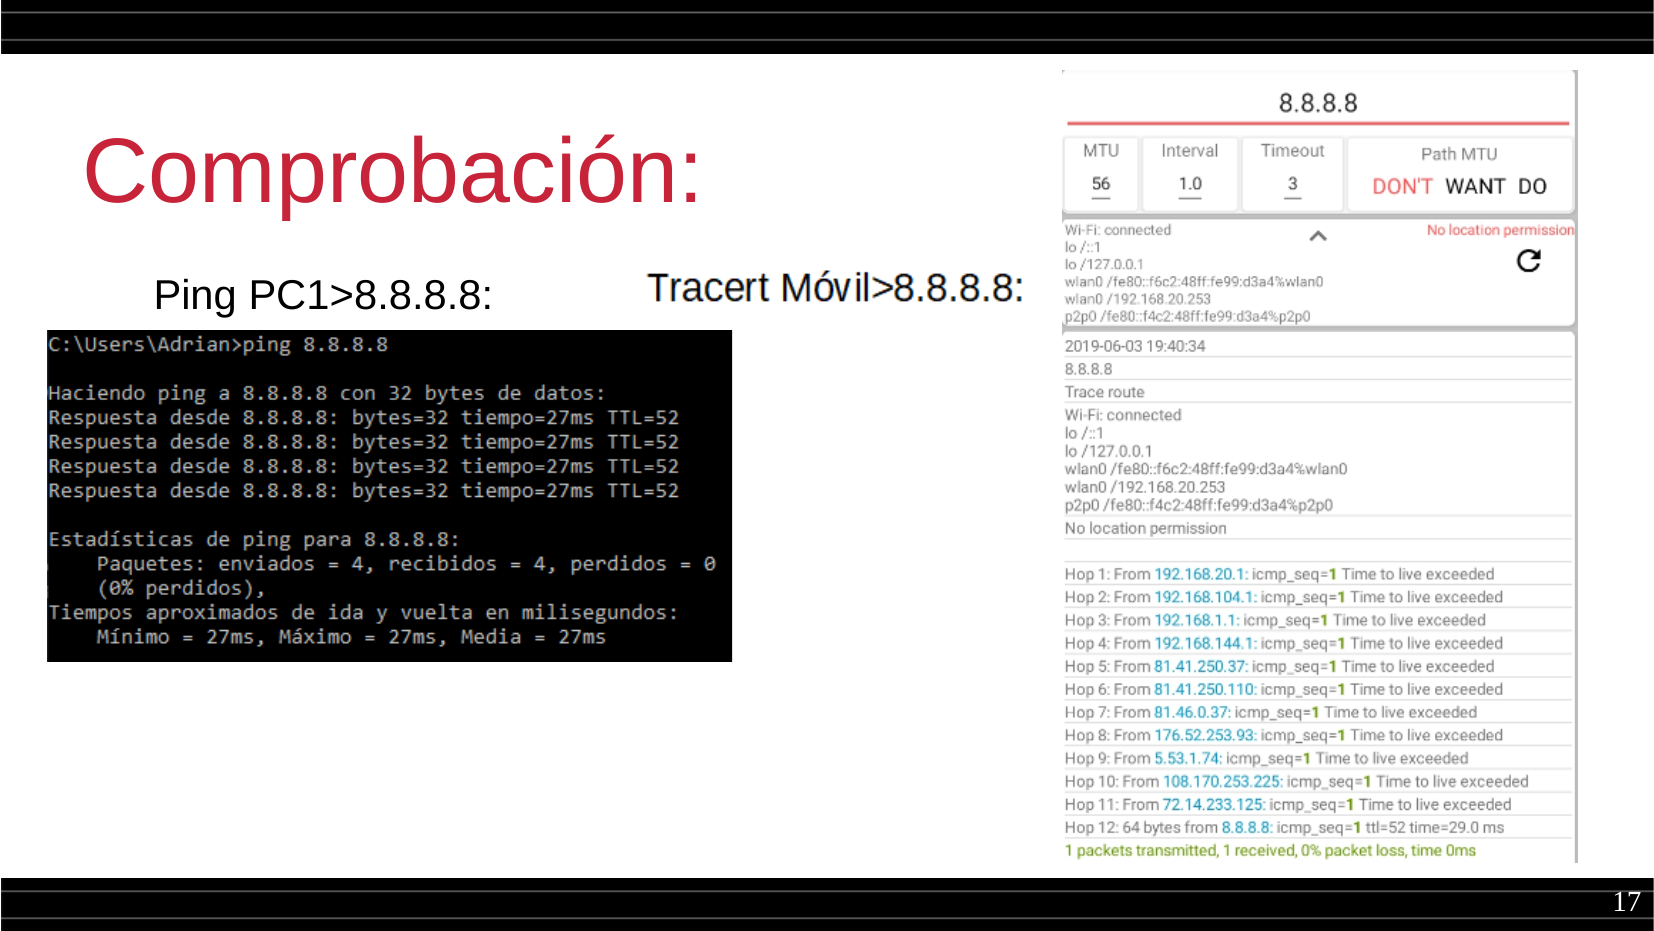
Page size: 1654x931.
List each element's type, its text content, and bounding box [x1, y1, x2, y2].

picture [47, 330, 733, 662]
picture [1, 878, 1654, 931]
picture [1, 0, 1654, 54]
picture [644, 266, 1028, 308]
list Ping PC1>8.8.8.8: [82, 271, 1062, 758]
picture [1062, 70, 1578, 863]
title Comprobación: [82, 92, 1062, 249]
